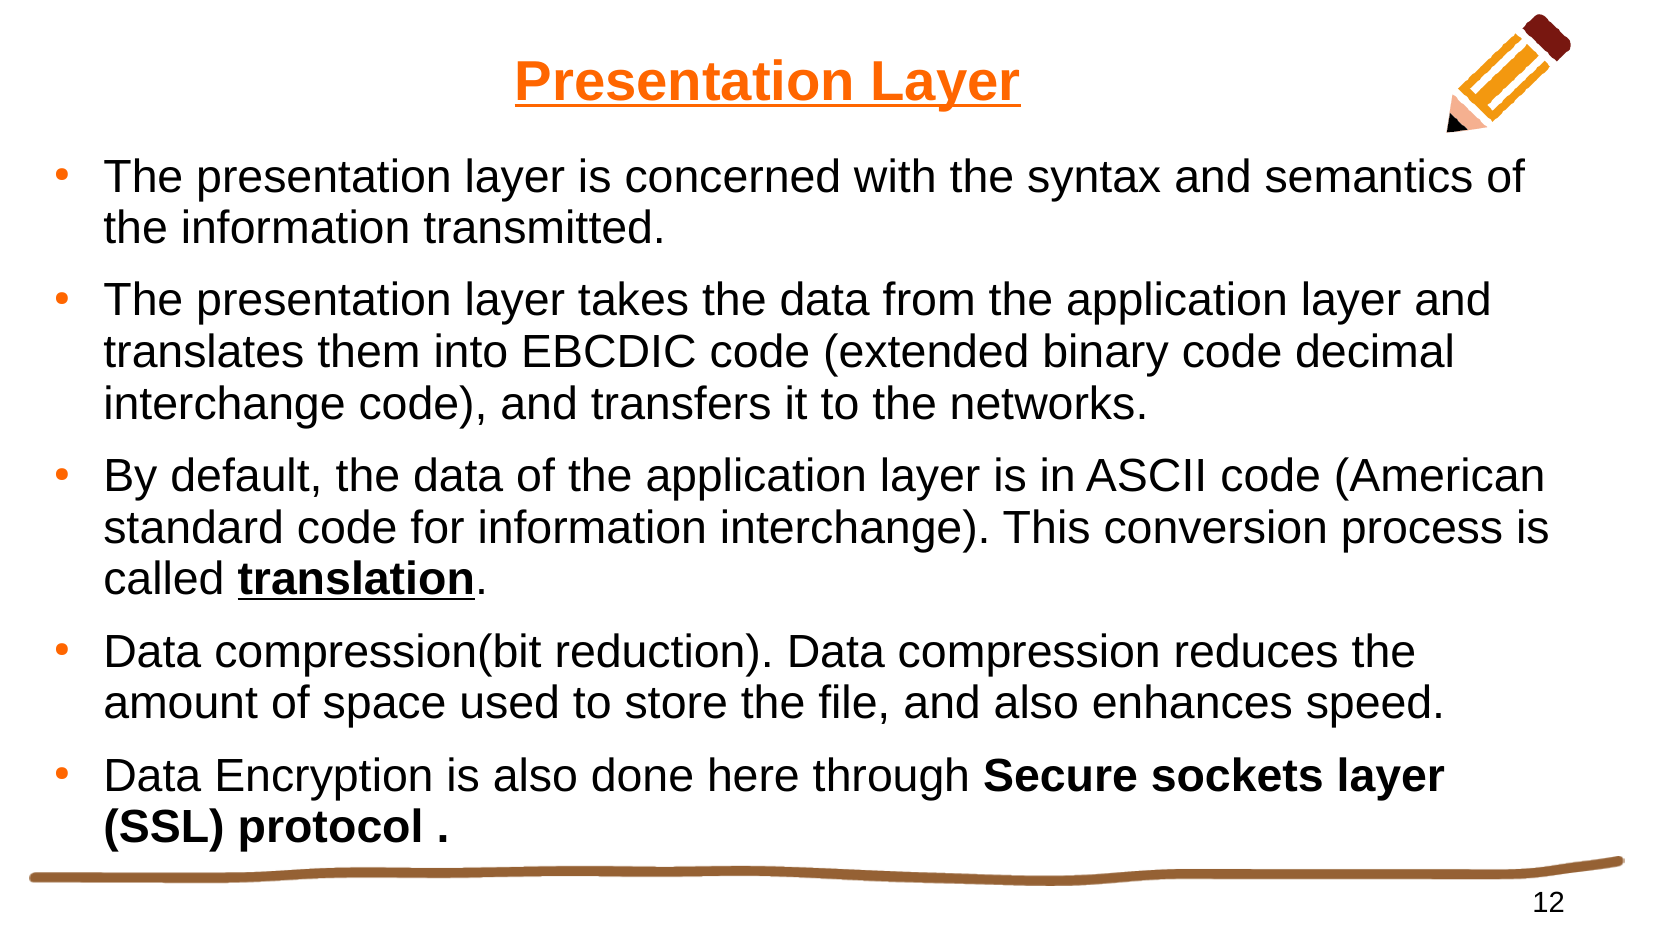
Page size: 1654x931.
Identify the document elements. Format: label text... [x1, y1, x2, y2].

picture [29, 856, 1625, 886]
picture [1446, 14, 1571, 133]
list The presentation layer is concerned with the syntax and semantics of the information transmitted. The presentation layer takes the data from the application layer and translates them into EBCDIC code (extended binary code decimal interchange code), and transfers it to the networks. By default, the data of the application layer is in ASCII code (American standard code for information interchange). This conversion process is called translation. Data compression(bit reduction). Data compression reduces the amount of space used to store the file, and also enhances speed. Data Encryption is also done here through Secure sockets layer (SSL) protocol . [37, 150, 1576, 857]
title Presentation Layer [88, 29, 1447, 133]
